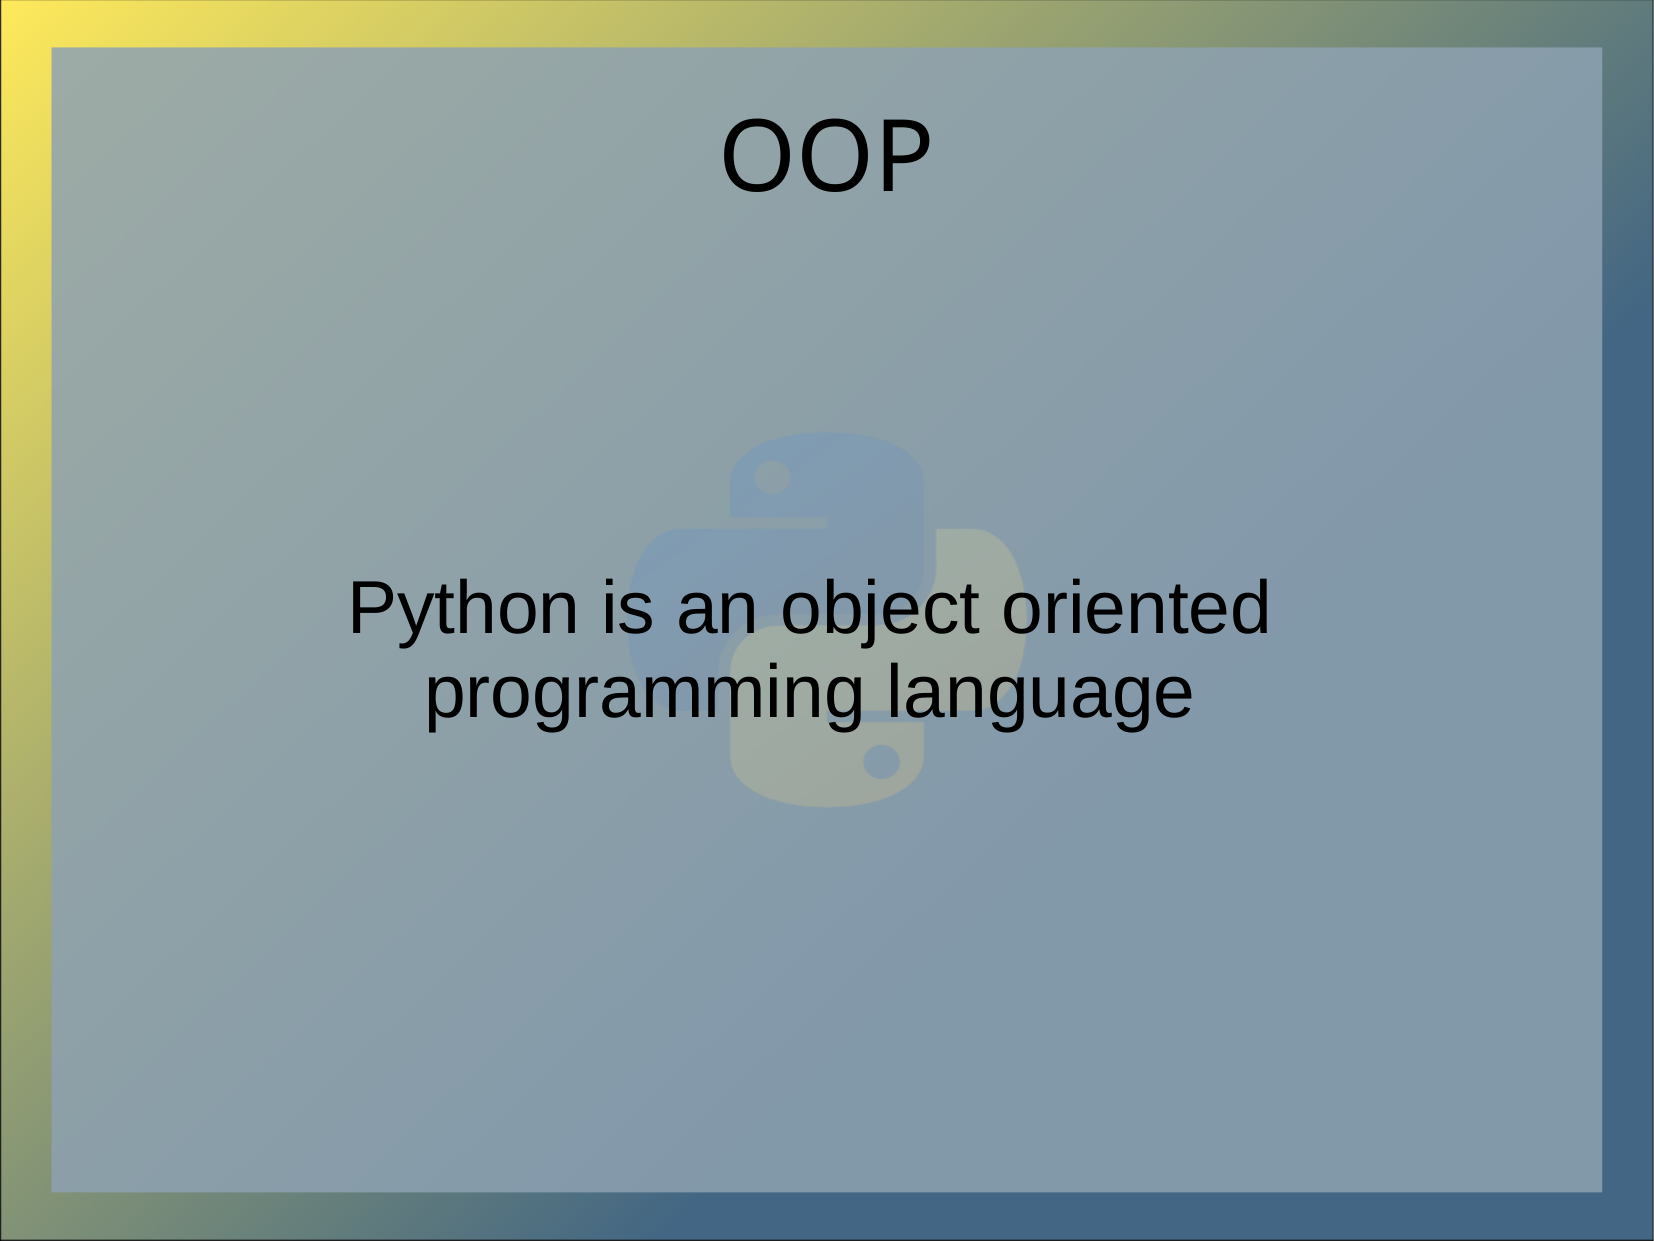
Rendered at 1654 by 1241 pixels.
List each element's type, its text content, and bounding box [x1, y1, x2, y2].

subtitle Python is an object oriented programming language [82, 290, 1538, 1010]
title OOP [82, 49, 1571, 257]
picture [0, 0, 1654, 1241]
